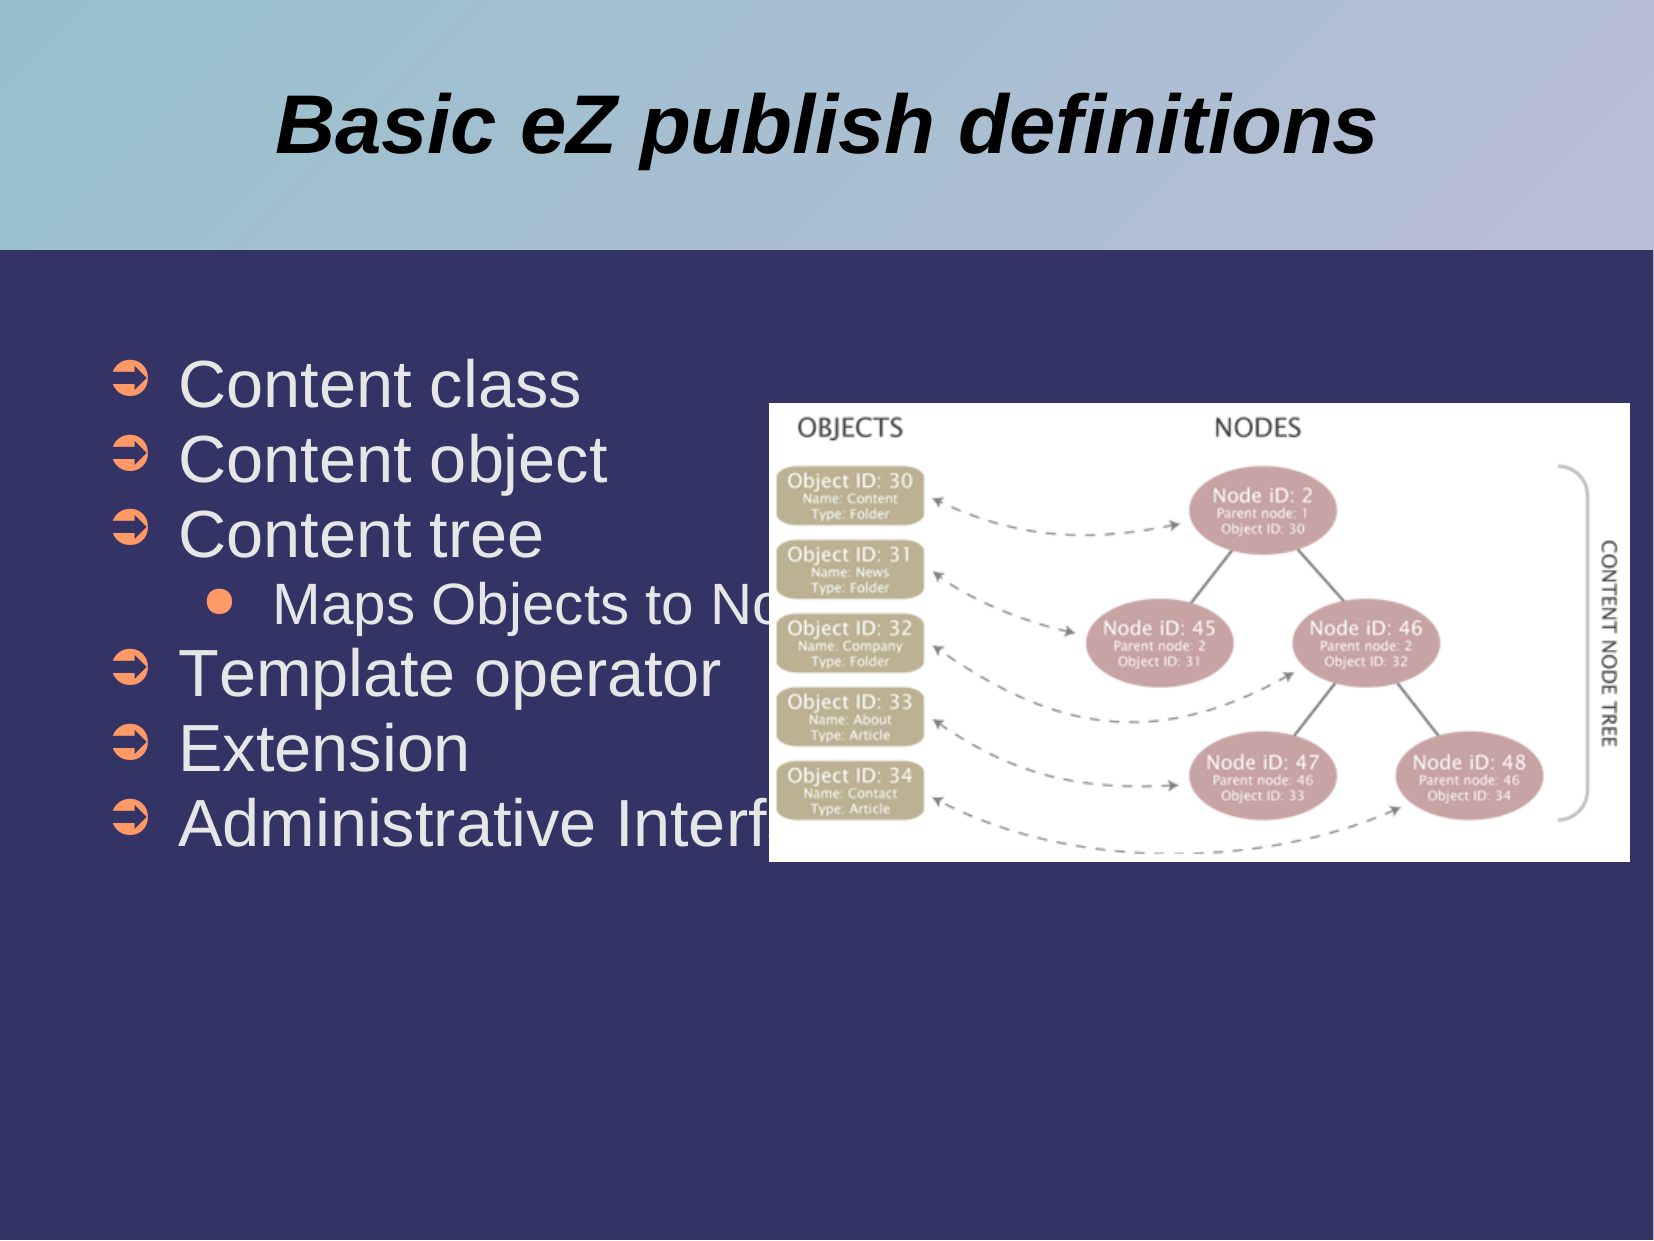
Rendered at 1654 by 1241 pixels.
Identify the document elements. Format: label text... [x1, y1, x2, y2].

title Basic eZ publish definitions [121, 21, 1534, 229]
list Content class Content object Content tree Maps Objects to Nodes Template operator Extension Administrative Interface [84, 347, 1475, 1129]
picture [769, 403, 1630, 862]
